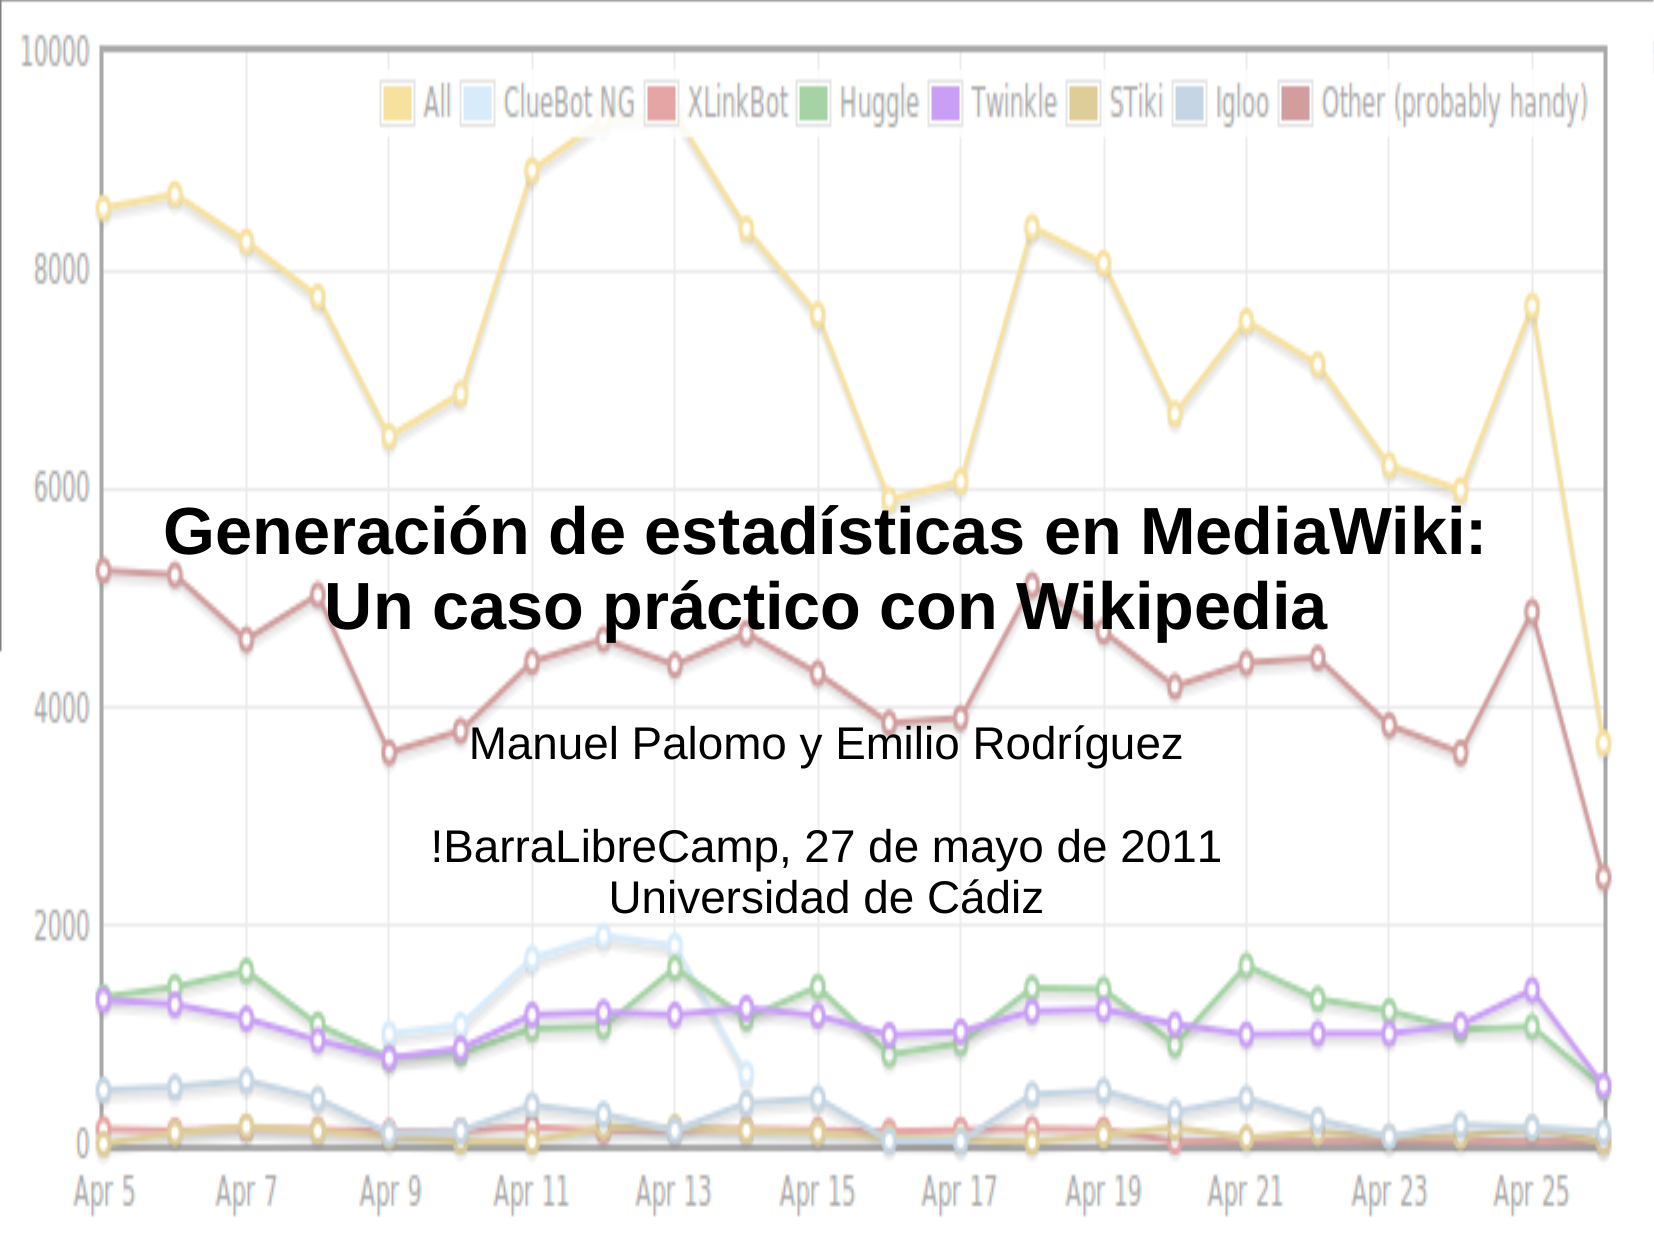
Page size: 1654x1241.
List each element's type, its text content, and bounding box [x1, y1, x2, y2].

picture [0, 0, 1654, 1241]
subtitle Generación de estadísticas en MediaWiki: Un caso práctico con Wikipedia Manuel Palomo y Emilio Rodríguez !BarraLibreCamp, 27 de mayo de 2011 Universidad de Cádiz [82, 49, 1571, 1144]
